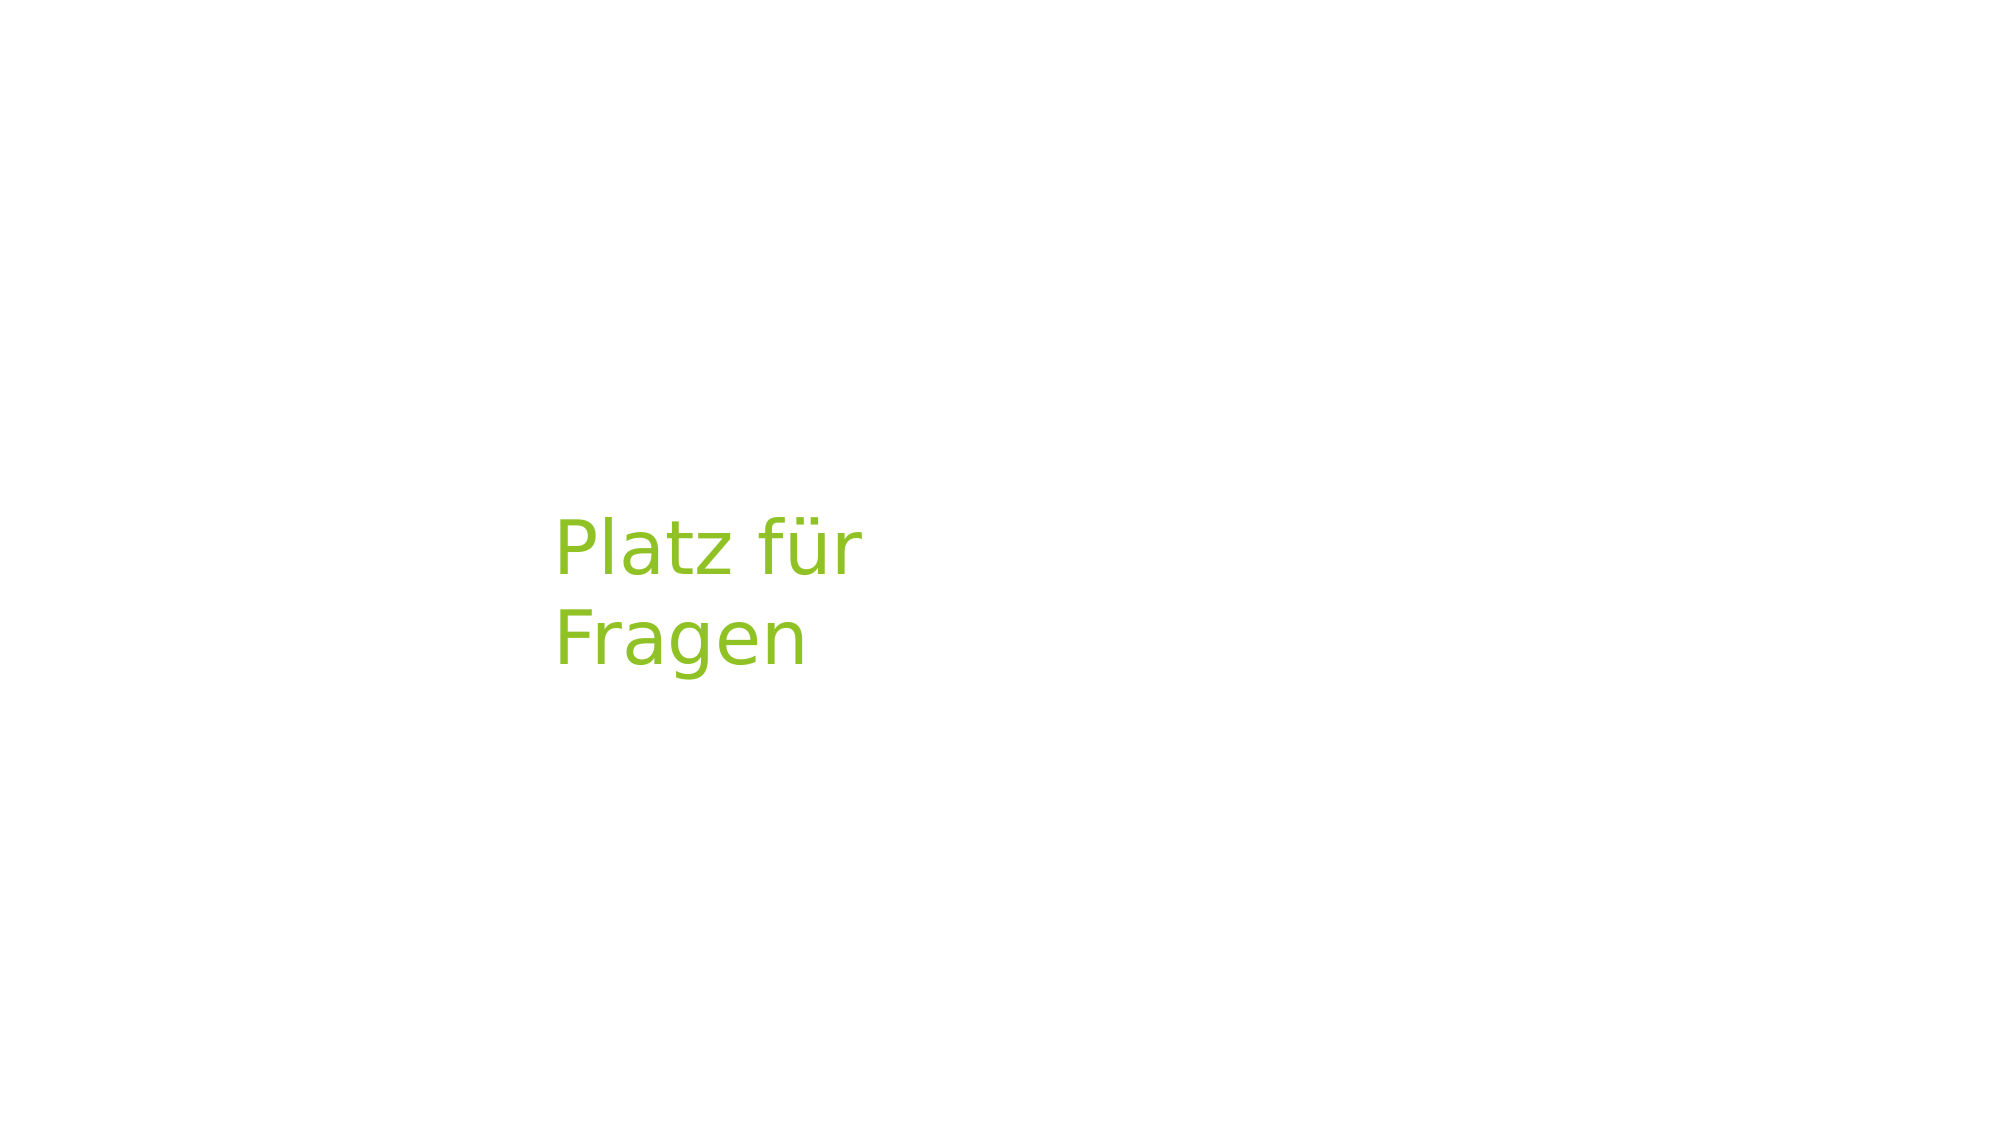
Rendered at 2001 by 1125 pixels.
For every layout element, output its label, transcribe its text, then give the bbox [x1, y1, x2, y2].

title Platz für Fragen [538, 492, 1111, 709]
